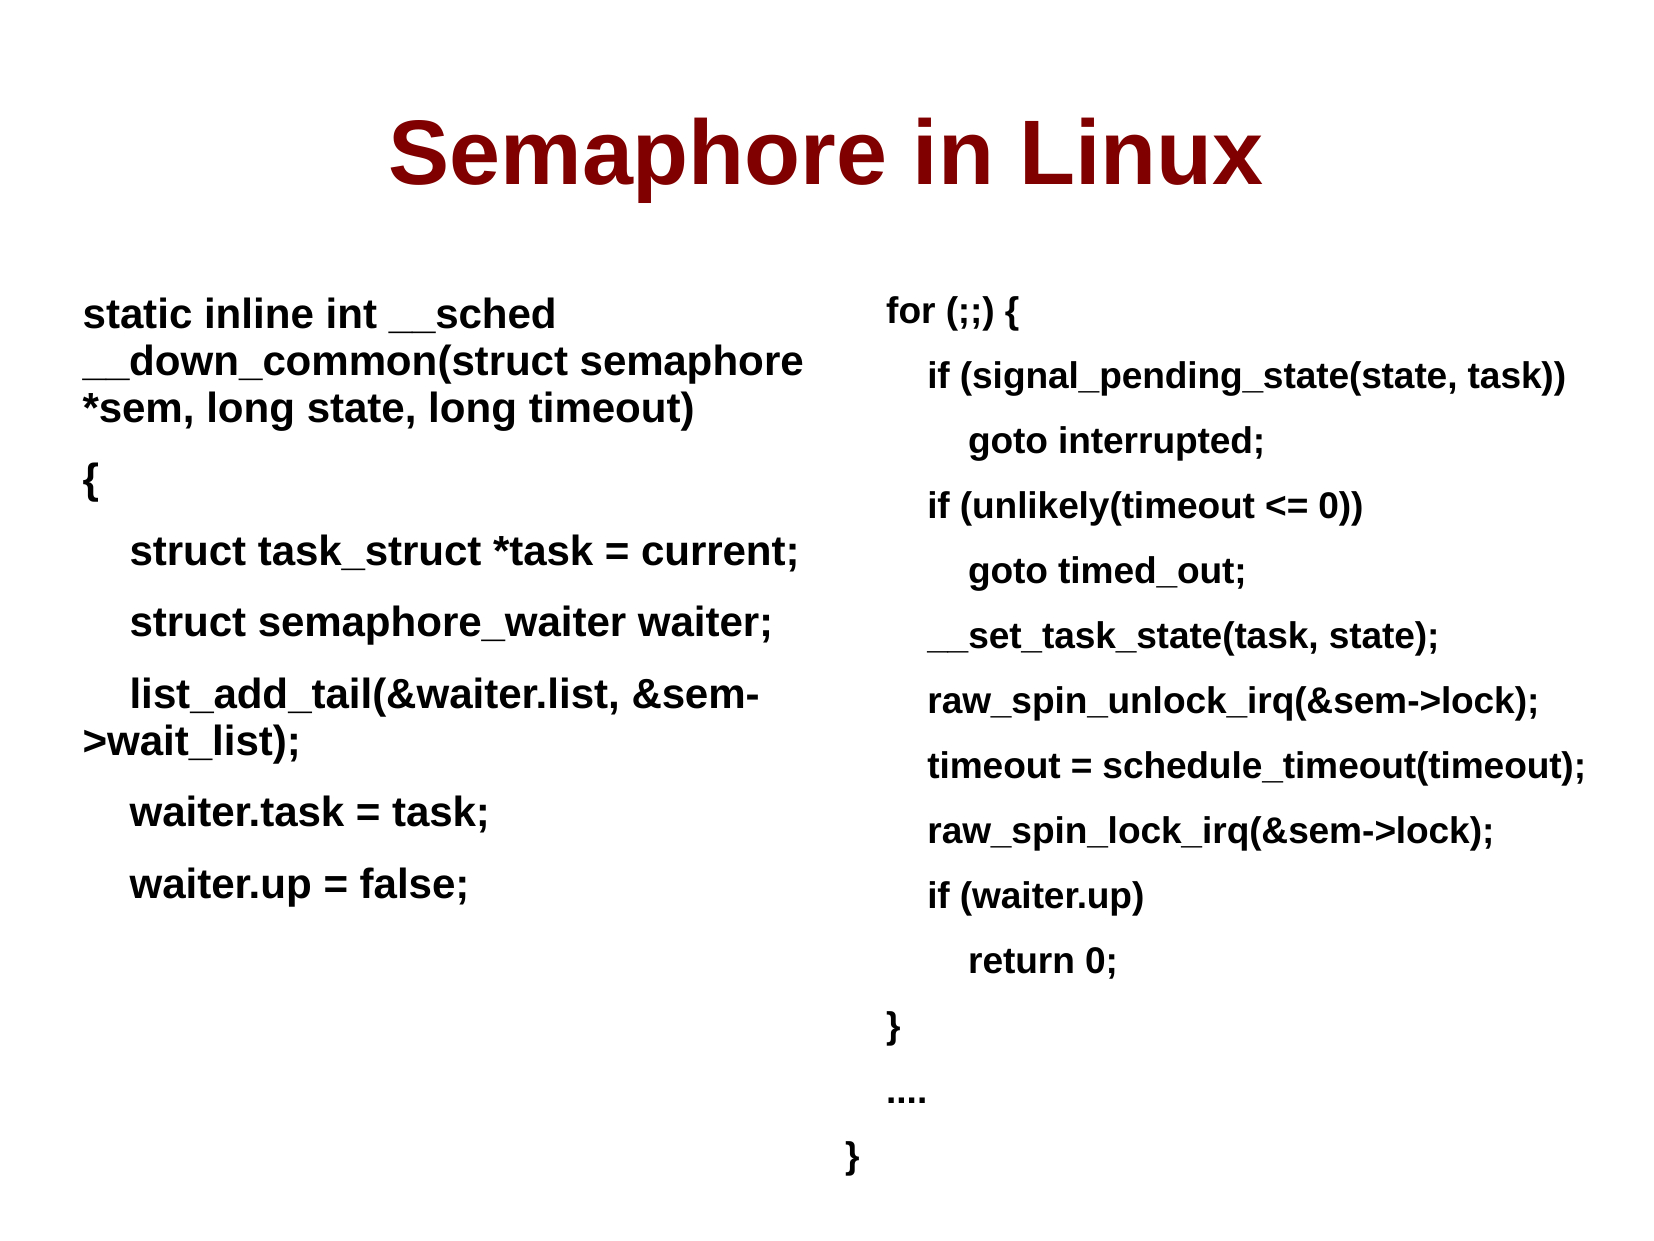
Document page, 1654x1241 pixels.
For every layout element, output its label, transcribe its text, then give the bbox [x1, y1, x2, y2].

list for (;;) { if (signal_pending_state(state, task)) goto interrupted; if (unlikely(timeout <= 0)) goto timed_out; __set_task_state(task, state); raw_spin_unlock_irq(&sem->lock); timeout = schedule_timeout(timeout); raw_spin_lock_irq(&sem->lock); if (waiter.up) return 0; } .... } [845, 290, 1595, 1193]
list static inline int __sched __down_common(struct semaphore *sem, long state, long timeout) { struct task_struct *task = current; struct semaphore_waiter waiter; list_add_tail(&waiter.list, &sem->wait_list); waiter.task = task; waiter.up = false; [82, 290, 809, 1010]
title Semaphore in Linux [82, 49, 1571, 257]
